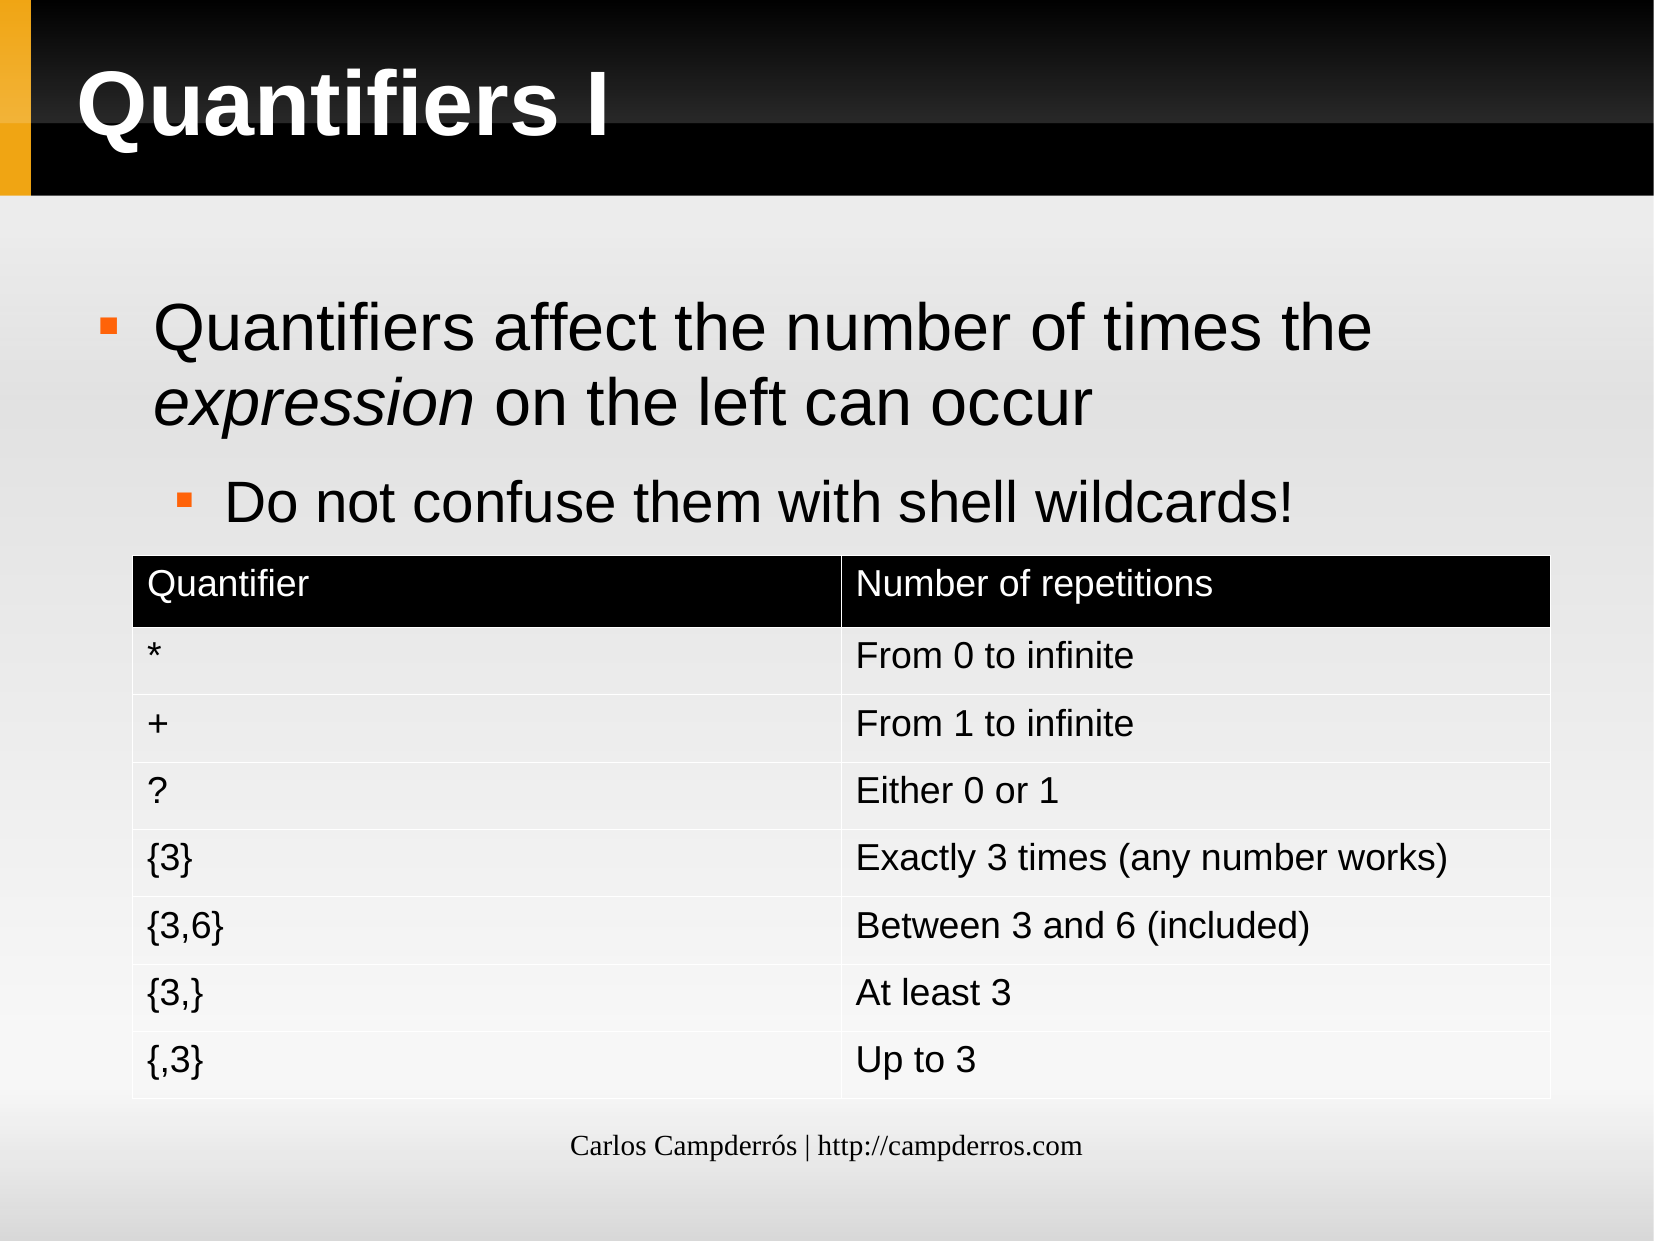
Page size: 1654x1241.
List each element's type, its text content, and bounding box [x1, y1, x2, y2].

table_cell From 0 to infinite [842, 628, 1550, 694]
table_cell * [133, 628, 841, 694]
table_cell ? [133, 763, 841, 829]
table_cell At least 3 [842, 965, 1550, 1031]
table_cell Either 0 or 1 [842, 763, 1550, 829]
table_cell From 1 to infinite [842, 695, 1550, 762]
table_cell Up to 3 [842, 1032, 1550, 1098]
table_cell + [133, 695, 841, 762]
table_cell {3,} [133, 965, 841, 1031]
table_header Number of repetitions [842, 556, 1550, 627]
table_cell {3} [133, 830, 841, 896]
table_cell {,3} [133, 1032, 841, 1098]
table_cell Between 3 and 6 (included) [842, 897, 1550, 964]
list Quantifiers affect the number of times the expression on the left can occur Do not confuse them with shell wildcards! [82, 290, 1571, 562]
table_cell Exactly 3 times (any number works) [842, 830, 1550, 896]
picture [0, 0, 1654, 1241]
table_header Quantifier [133, 556, 841, 627]
title Quantifiers I [76, 7, 1565, 200]
table_cell {3,6} [133, 897, 841, 964]
